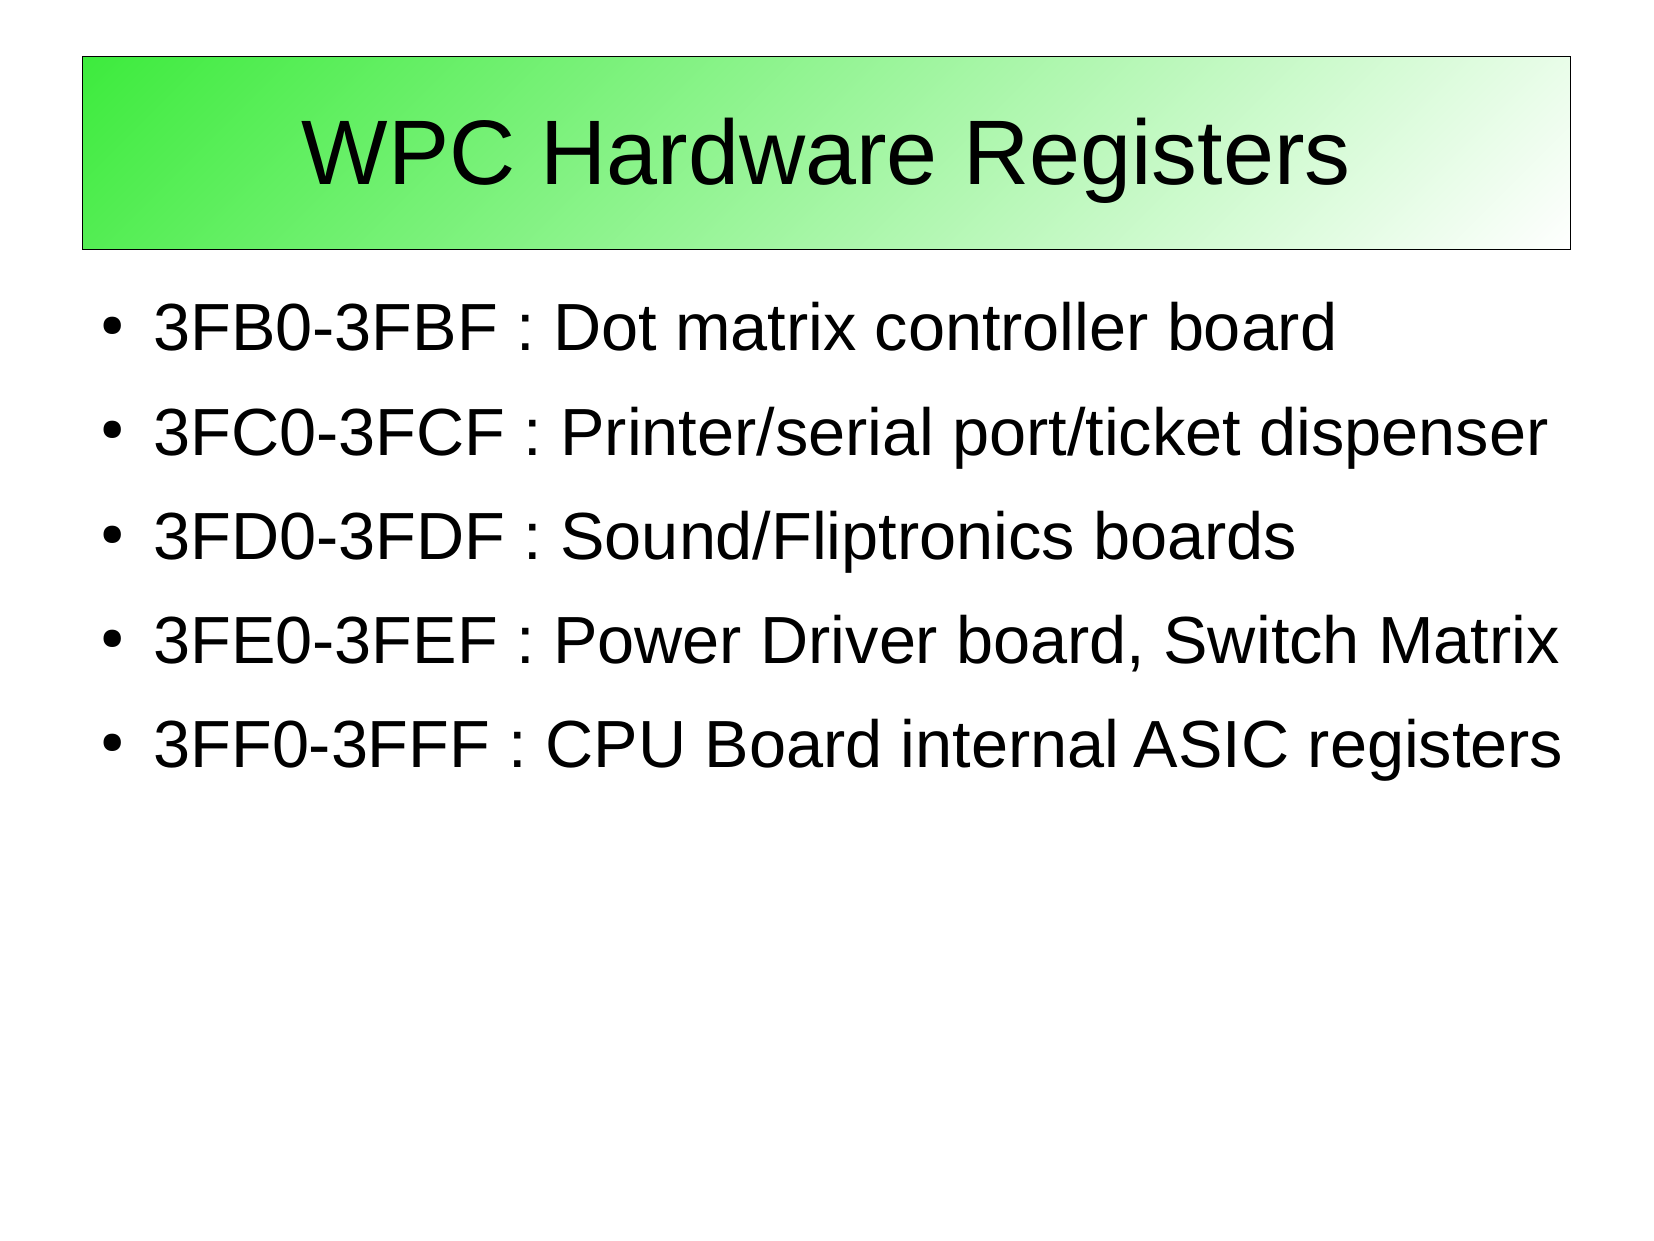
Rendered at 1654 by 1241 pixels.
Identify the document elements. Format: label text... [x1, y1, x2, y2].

list 3FB0-3FBF : Dot matrix controller board 3FC0-3FCF : Printer/serial port/ticket dispenser 3FD0-3FDF : Sound/Fliptronics boards 3FE0-3FEF : Power Driver board, Switch Matrix 3FF0-3FFF : CPU Board internal ASIC registers [82, 290, 1571, 1094]
title WPC Hardware Registers [82, 56, 1571, 250]
